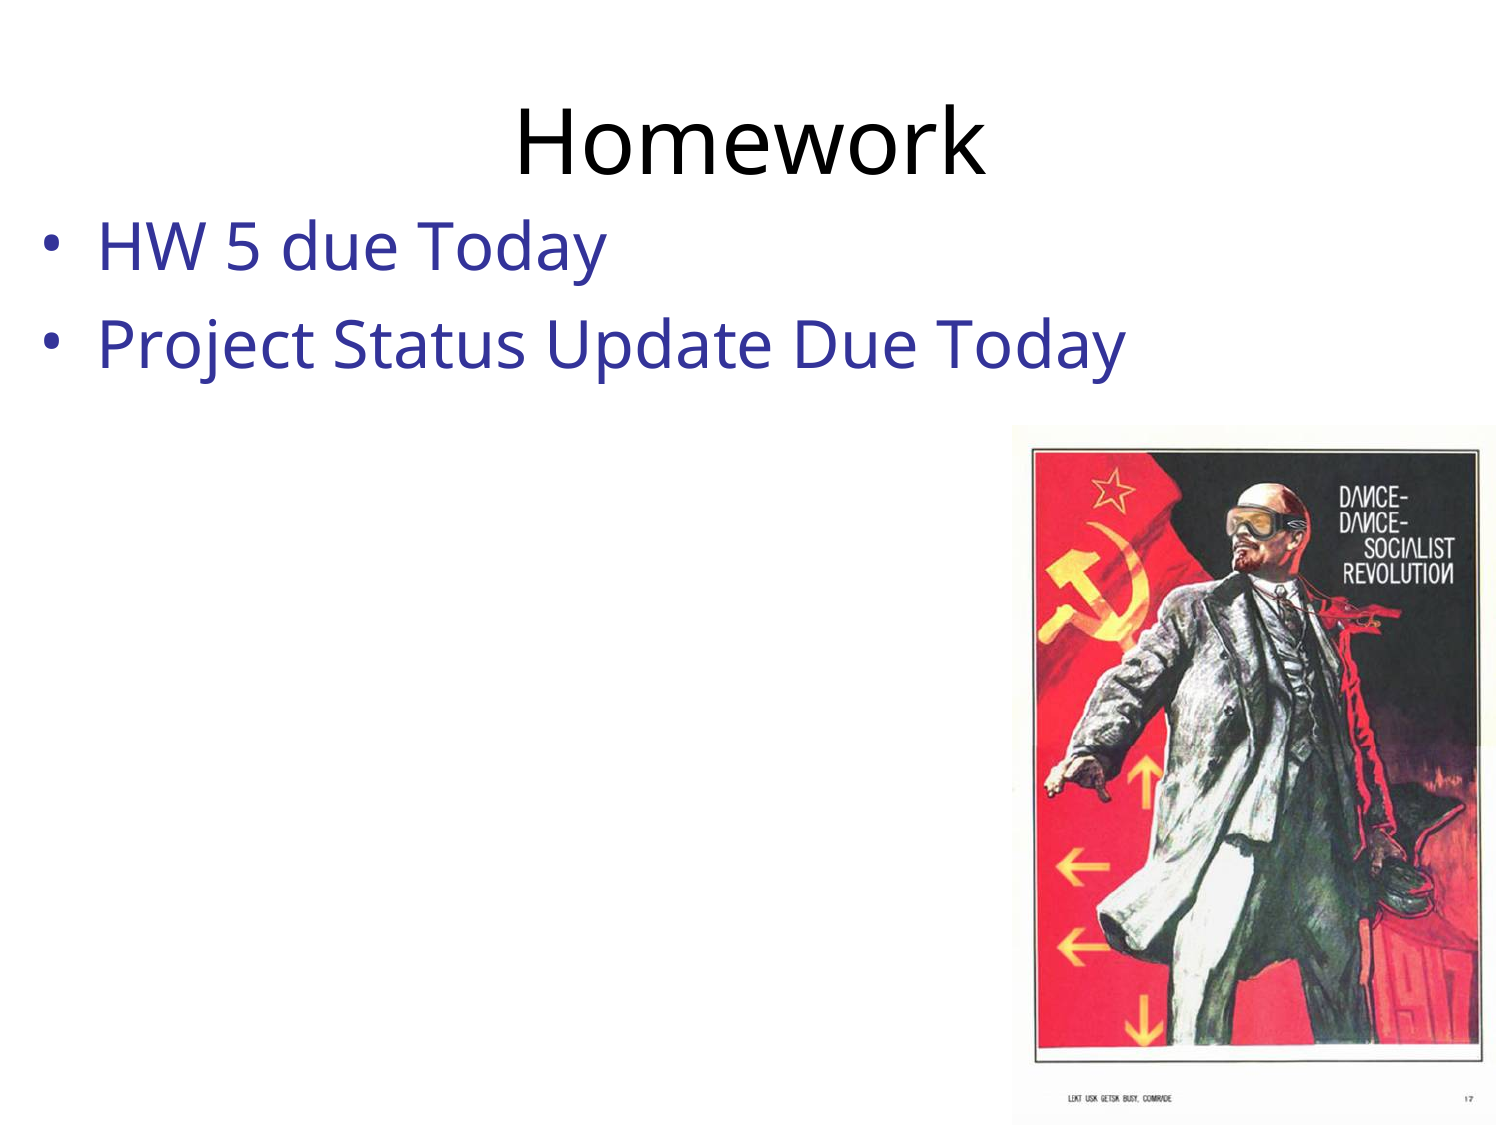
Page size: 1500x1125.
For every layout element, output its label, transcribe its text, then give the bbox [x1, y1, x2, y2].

list HW 5 due Today Project Status Update Due Today [24, 197, 1476, 1036]
picture [1012, 425, 1496, 1125]
title Homework [24, 45, 1476, 197]
